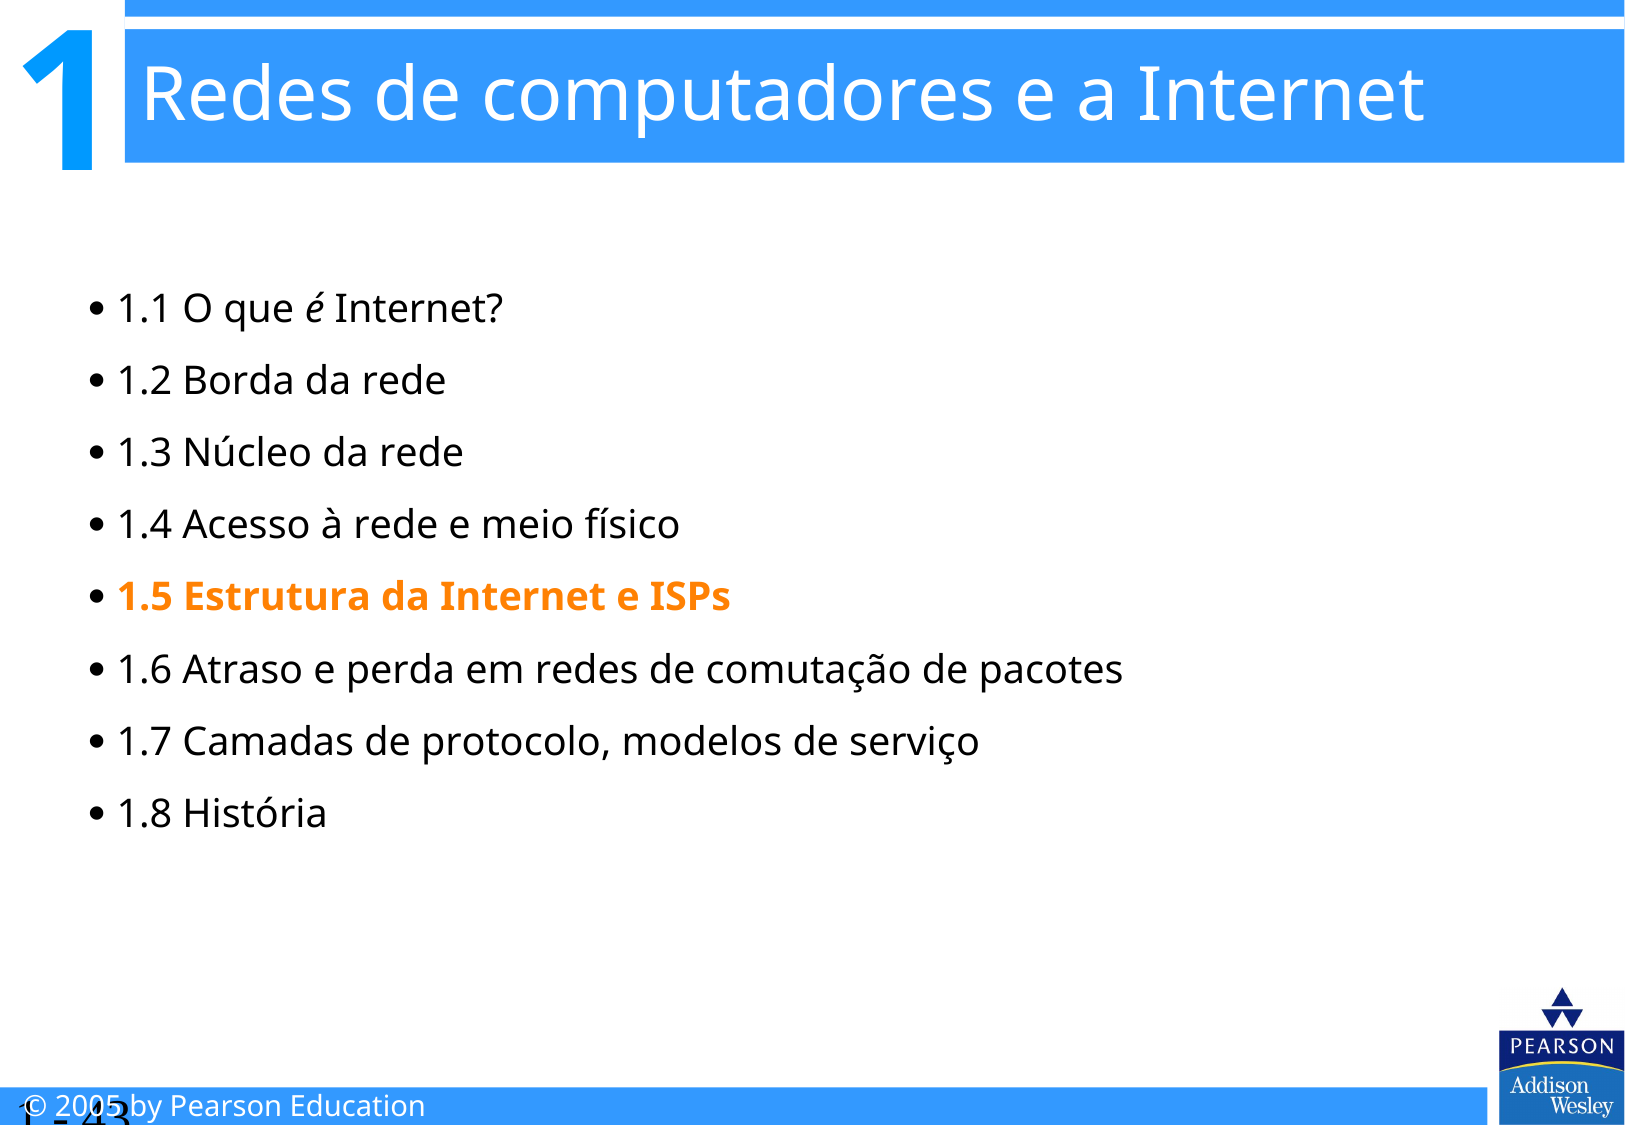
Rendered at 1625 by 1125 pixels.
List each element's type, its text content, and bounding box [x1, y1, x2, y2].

text_box Redes de computadores e a Internet [125, 37, 1625, 138]
list  1.1 O que é Internet?  1.2 Borda da rede  1.3 Núcleo da rede  1.4 Acesso à rede e meio físico  1.5 Estrutura da Internet e ISPs  1.6 Atraso e perda em redes de comutação de pacotes  1.7 Camadas de protocolo, modelos de serviço  1.8 História [0, 274, 1459, 1038]
picture [1499, 987, 1625, 1125]
